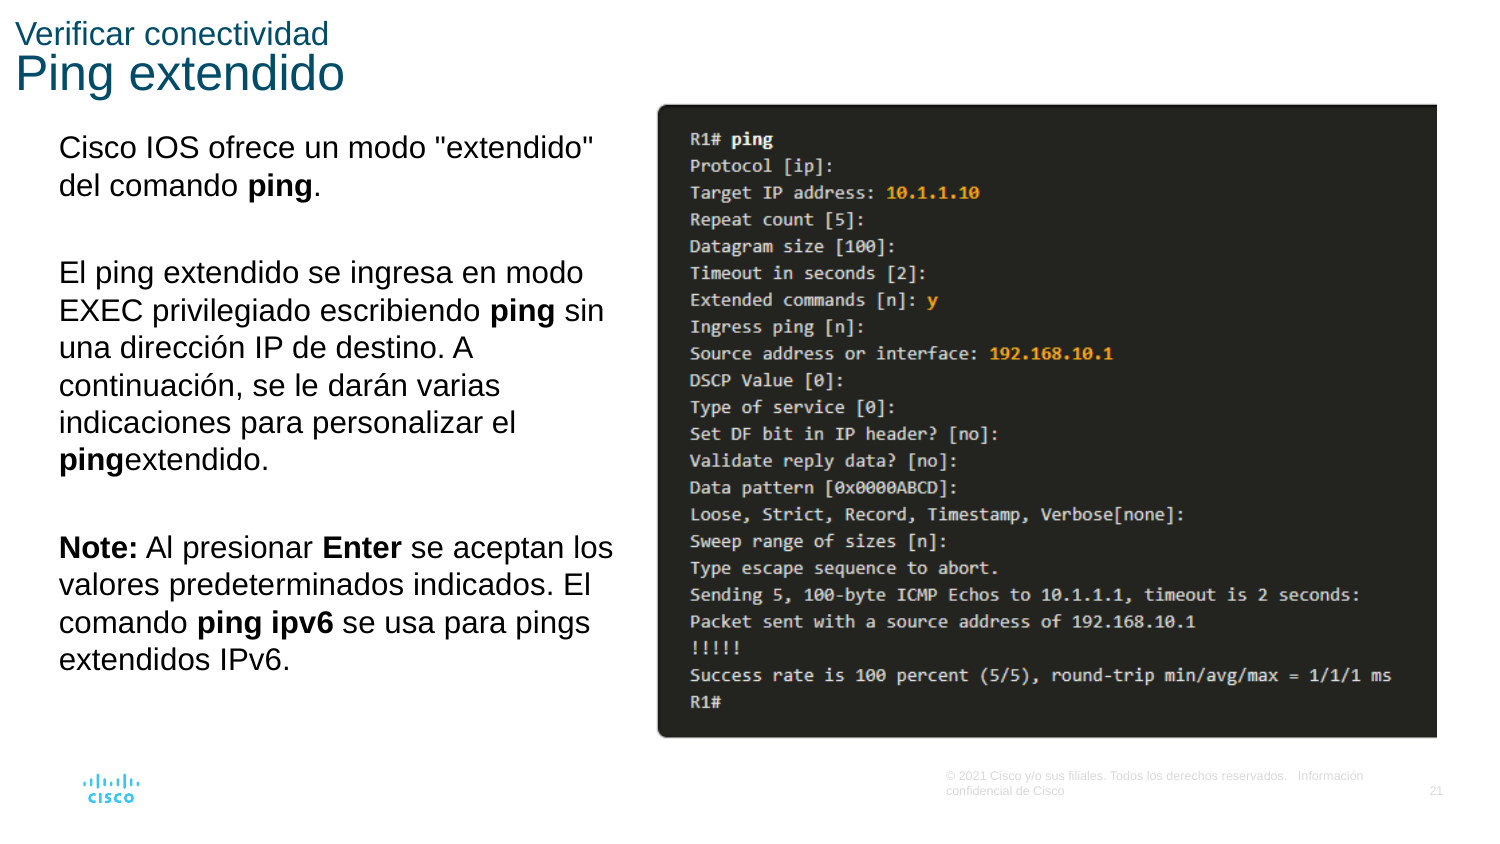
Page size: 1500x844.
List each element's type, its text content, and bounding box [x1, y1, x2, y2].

picture [654, 101, 1437, 743]
title Verificar conectividad Ping extendido [0, 0, 1369, 121]
list Cisco IOS ofrece un modo "extendido" del comando ping. El ping extendido se ingresa en modo EXEC privilegiado escribiendo ping sin una dirección IP de destino. A continuación, se le darán varias indicaciones para personalizar el pingextendido. Note: Al presionar Enter se aceptan los valores predeterminados indicados. El comando ping ipv6 se usa para pings extendidos IPv6. [43, 120, 654, 716]
